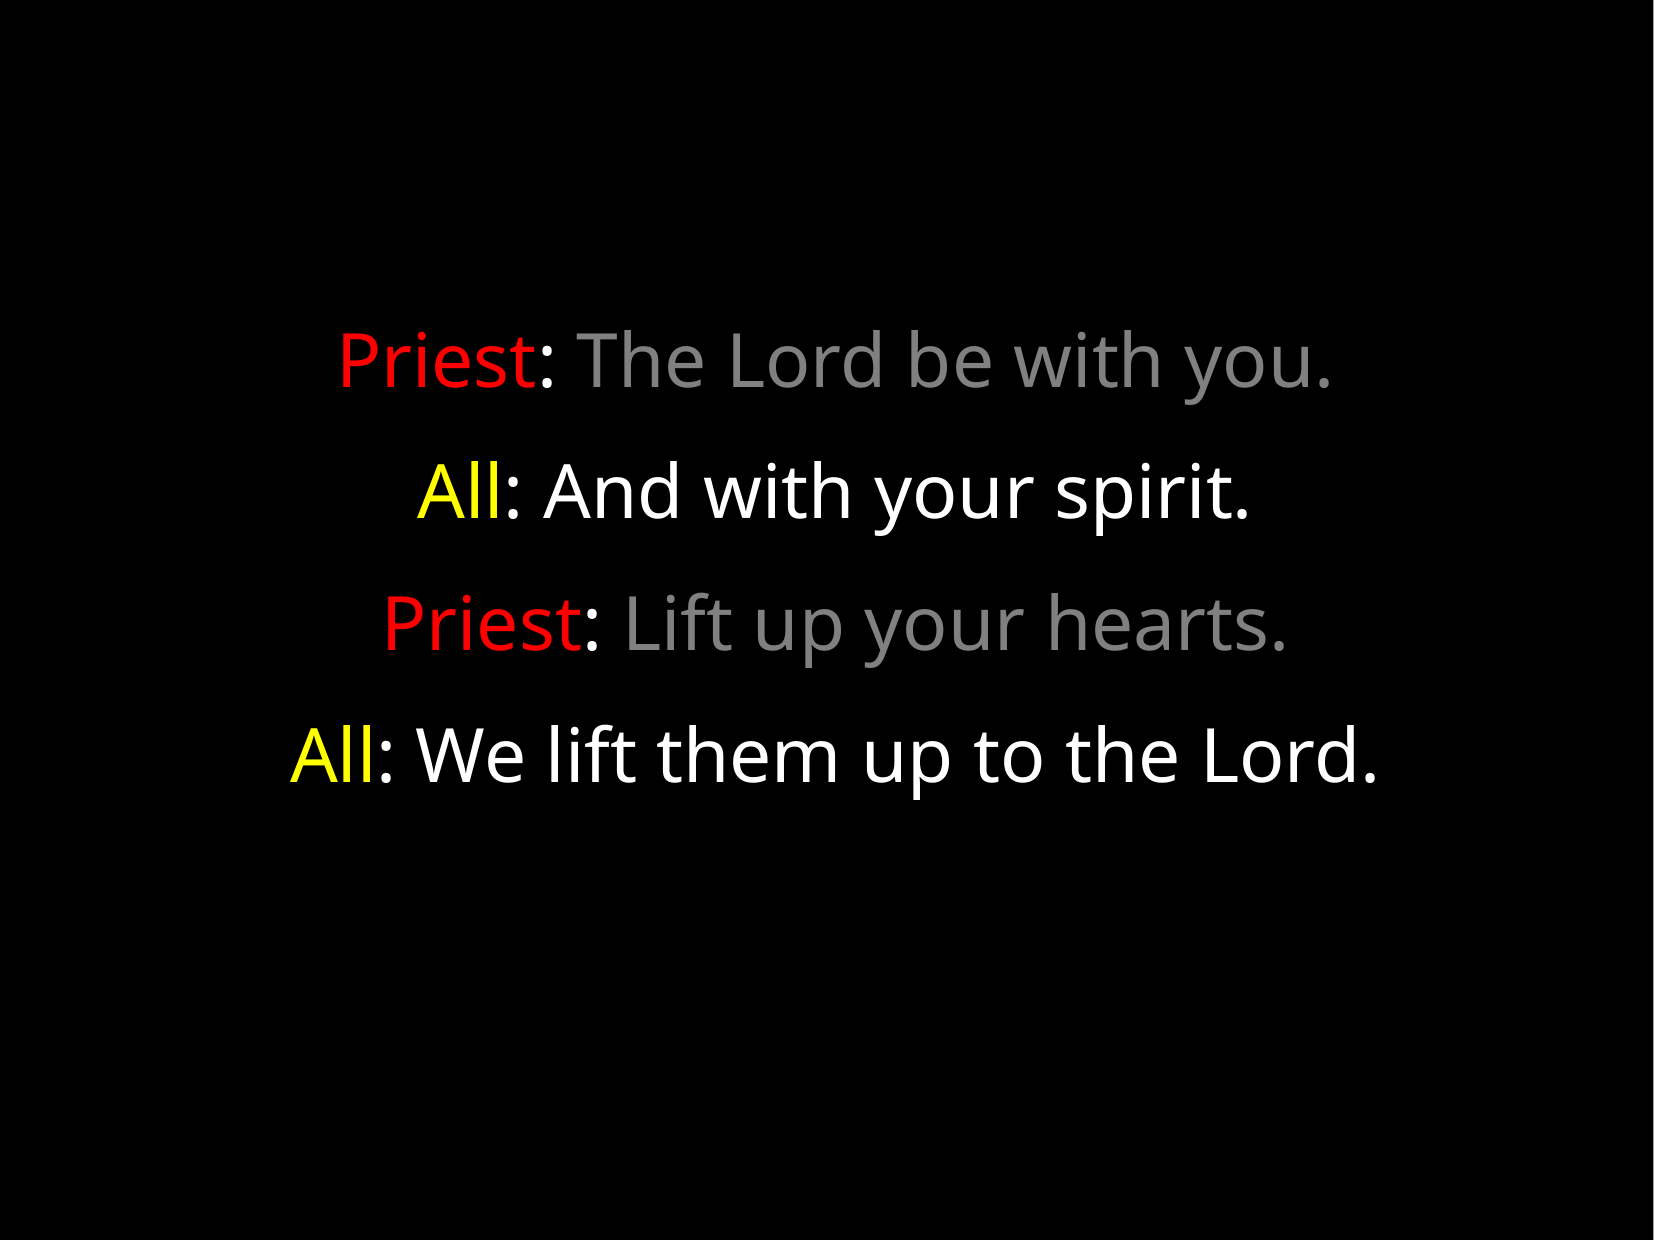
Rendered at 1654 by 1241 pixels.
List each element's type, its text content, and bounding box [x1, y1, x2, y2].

list Priest: The Lord be with you. All: And with your spirit. Priest: Lift up your hearts. All: We lift them up to the Lord. [0, 307, 1654, 1027]
